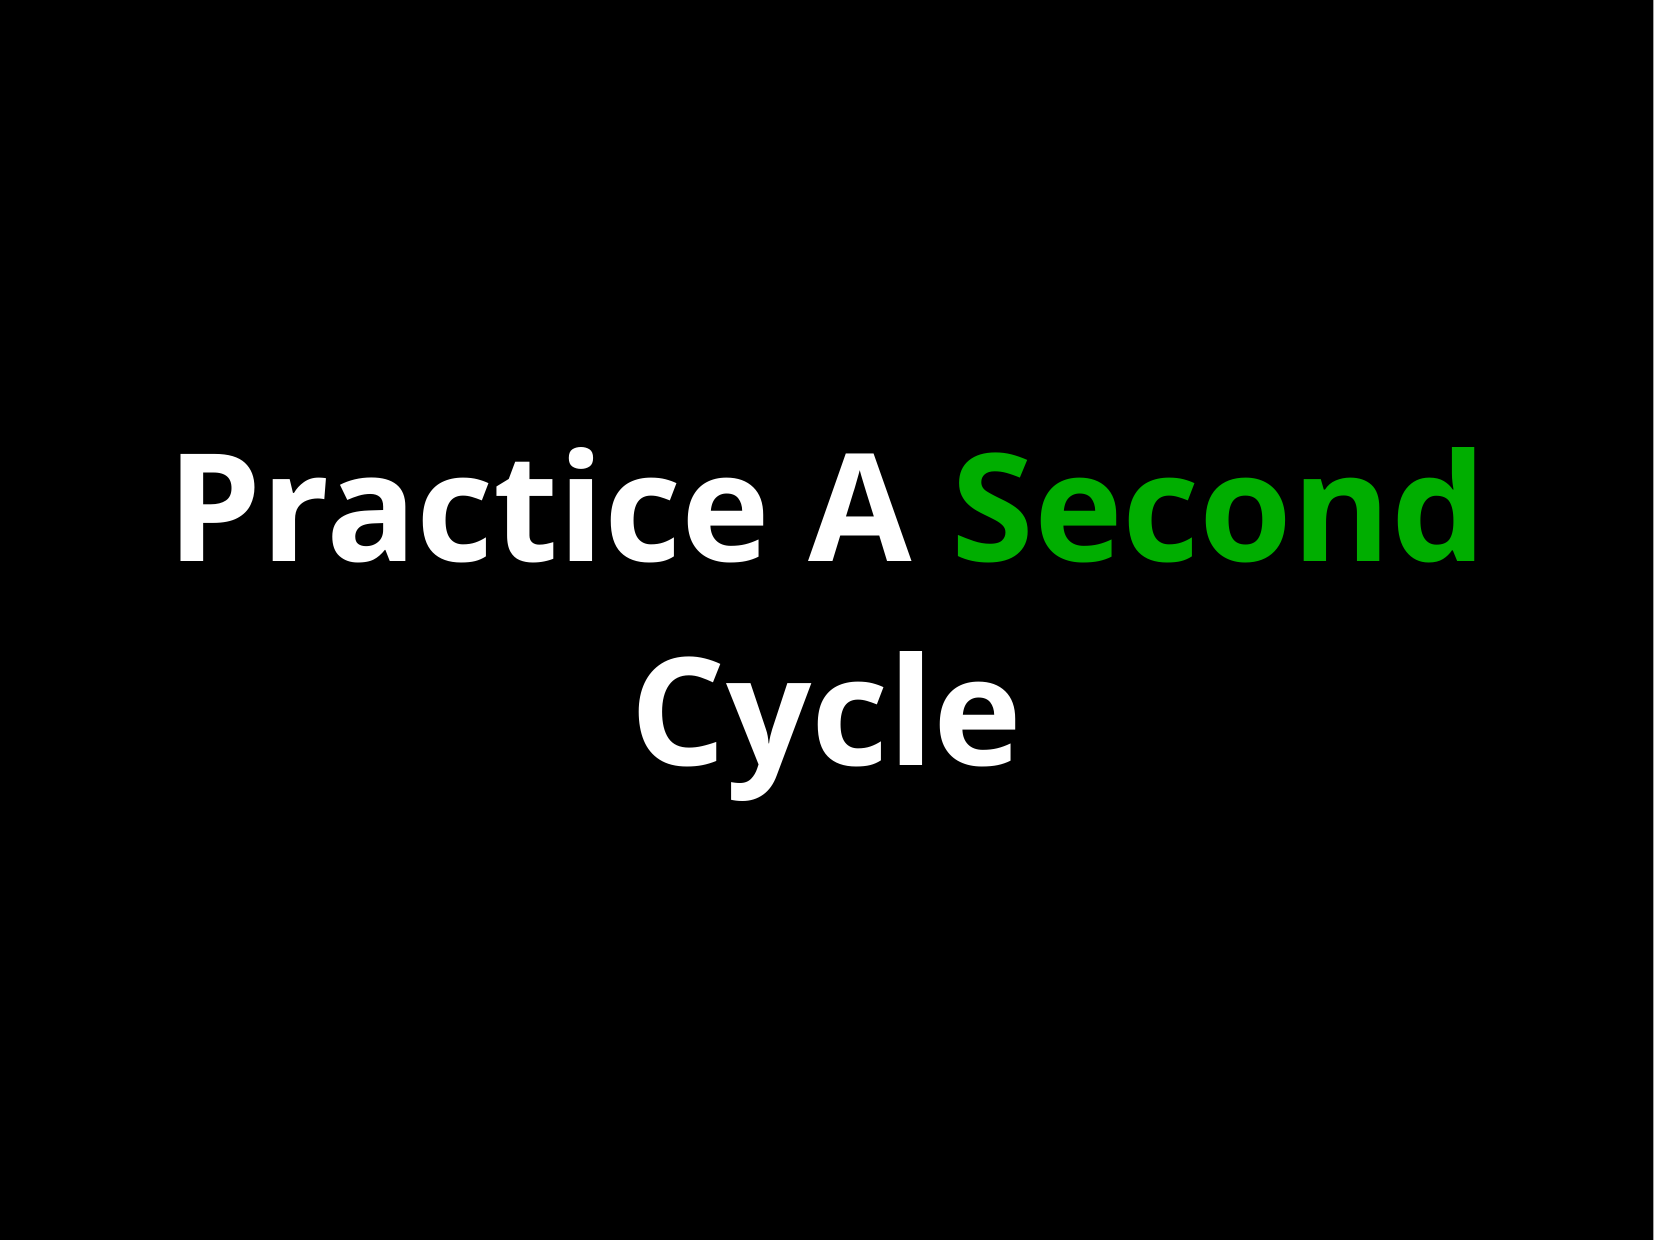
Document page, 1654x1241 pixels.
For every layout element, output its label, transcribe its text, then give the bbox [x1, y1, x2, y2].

title Practice A Second Cycle [82, 59, 1571, 1152]
